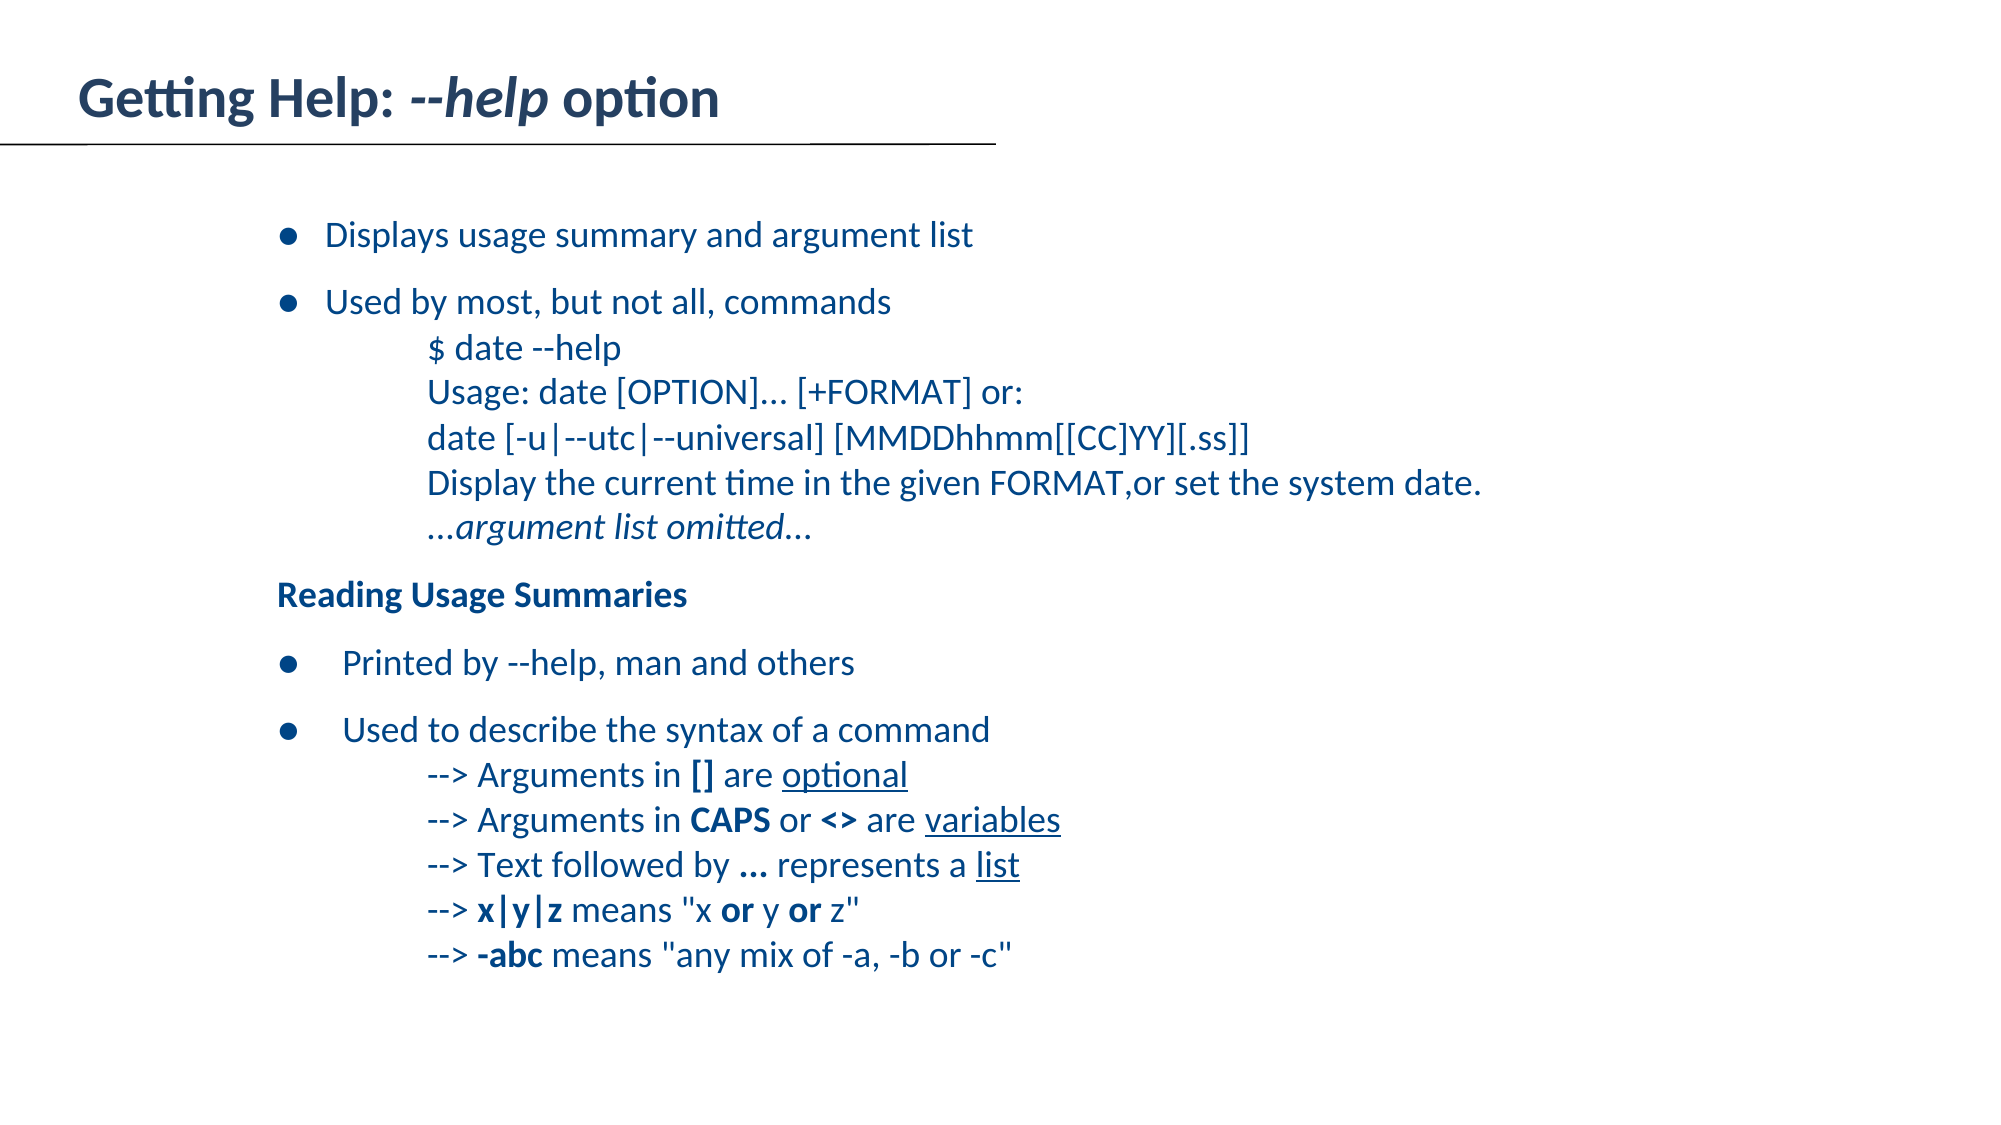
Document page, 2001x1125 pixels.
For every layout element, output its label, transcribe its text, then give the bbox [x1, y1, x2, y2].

text_box ● Displays usage summary and argument list ● Used by most, but not all, commands $ date --help Usage: date [OPTION]... [+FORMAT] or: date [-u|--utc|--universal] [MMDDhhmm[[CC]YY][.ss]] Display the current time in the given FORMAT,or set the system date. ...argument list omitted... Reading Usage Summaries ● Printed by --help, man and others ● Used to describe the syntax of a command --> Arguments in [] are optional --> Arguments in CAPS or <> are variables --> Text followed by ... represents a list --> x|y|z means "x or y or z" --> -abc means "any mix of -a, -b or -c" [262, 180, 1361, 991]
text_box Getting Help: --help option [63, 51, 1114, 138]
